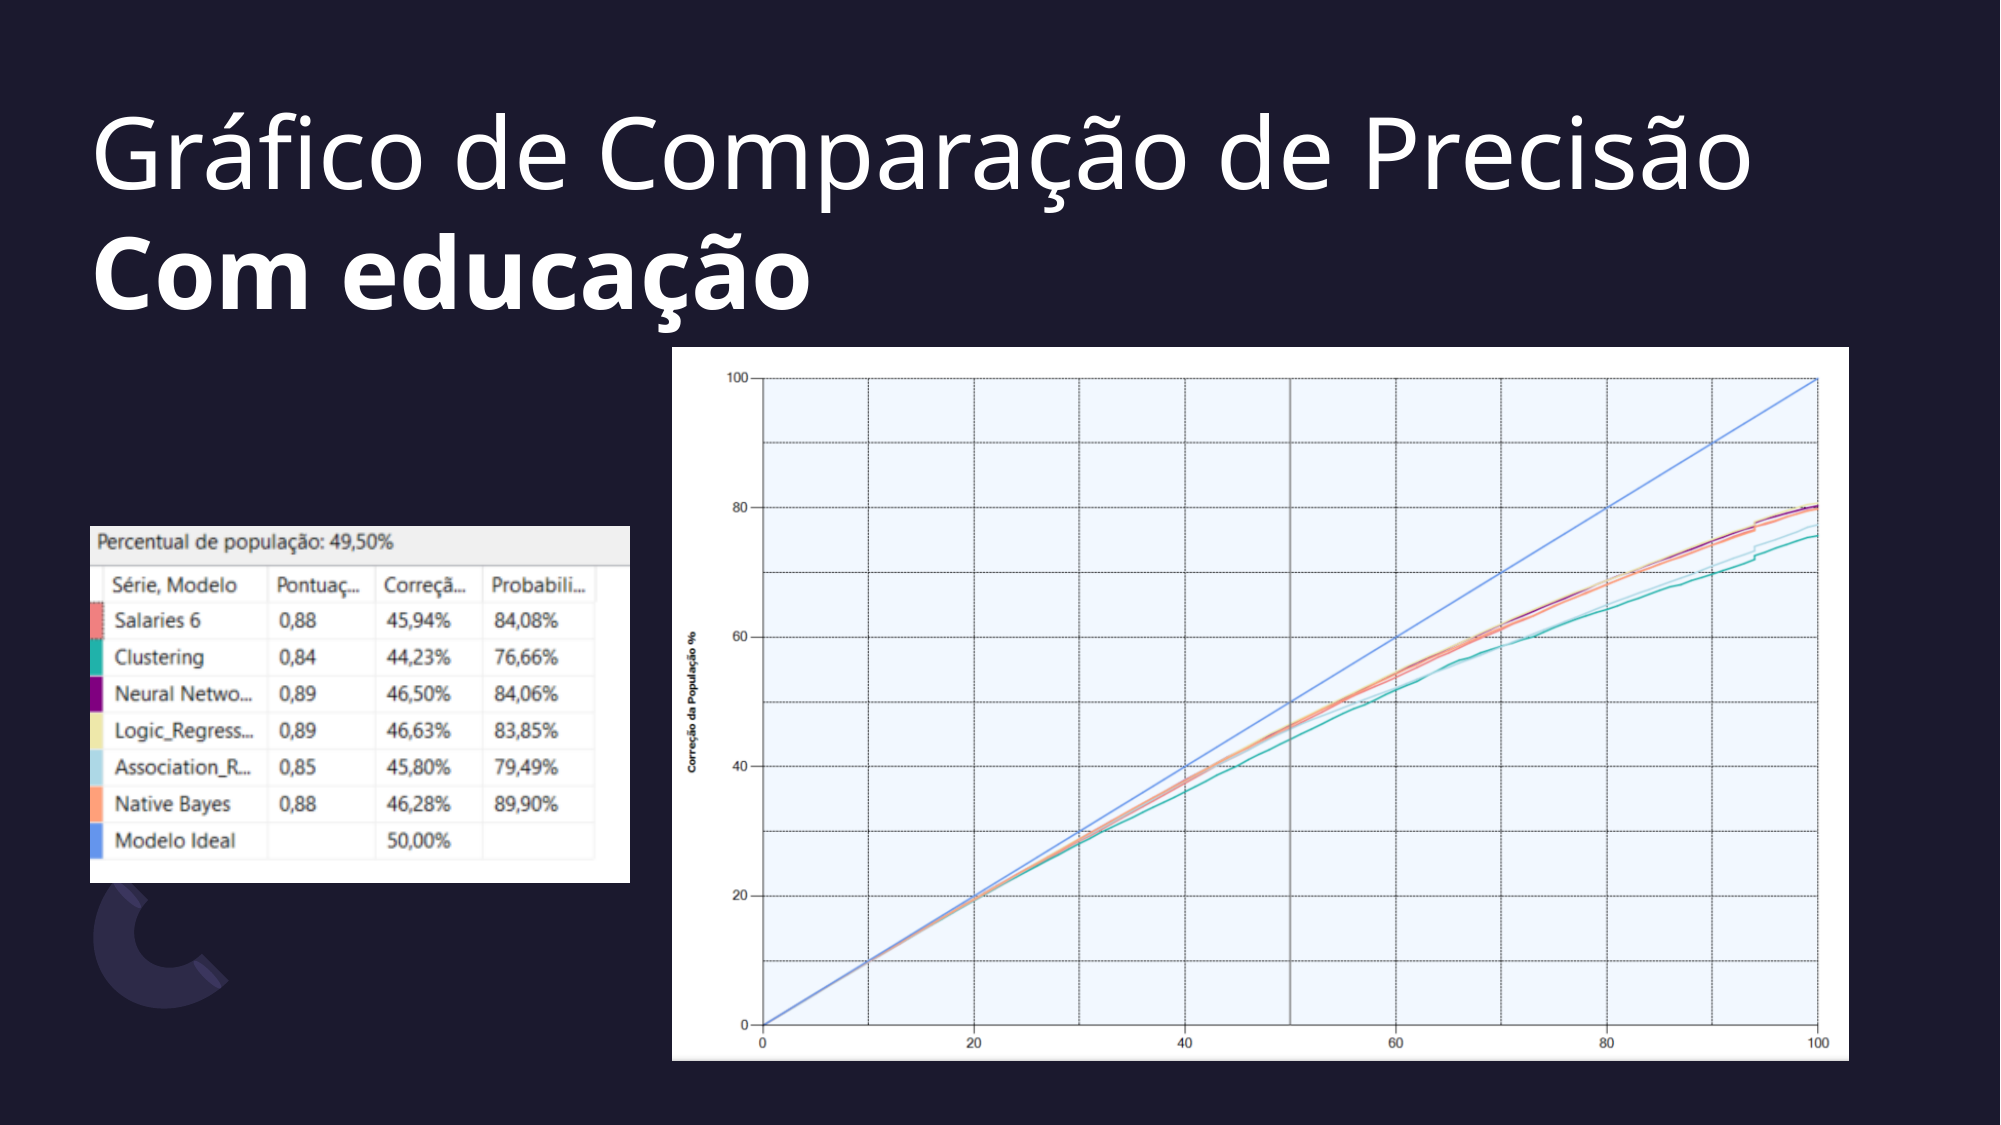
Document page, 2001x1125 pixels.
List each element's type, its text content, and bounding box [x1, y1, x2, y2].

picture [90, 526, 630, 883]
title Gráfico de Comparação de Precisão Com educação [90, 90, 1910, 309]
picture [672, 347, 1849, 1061]
